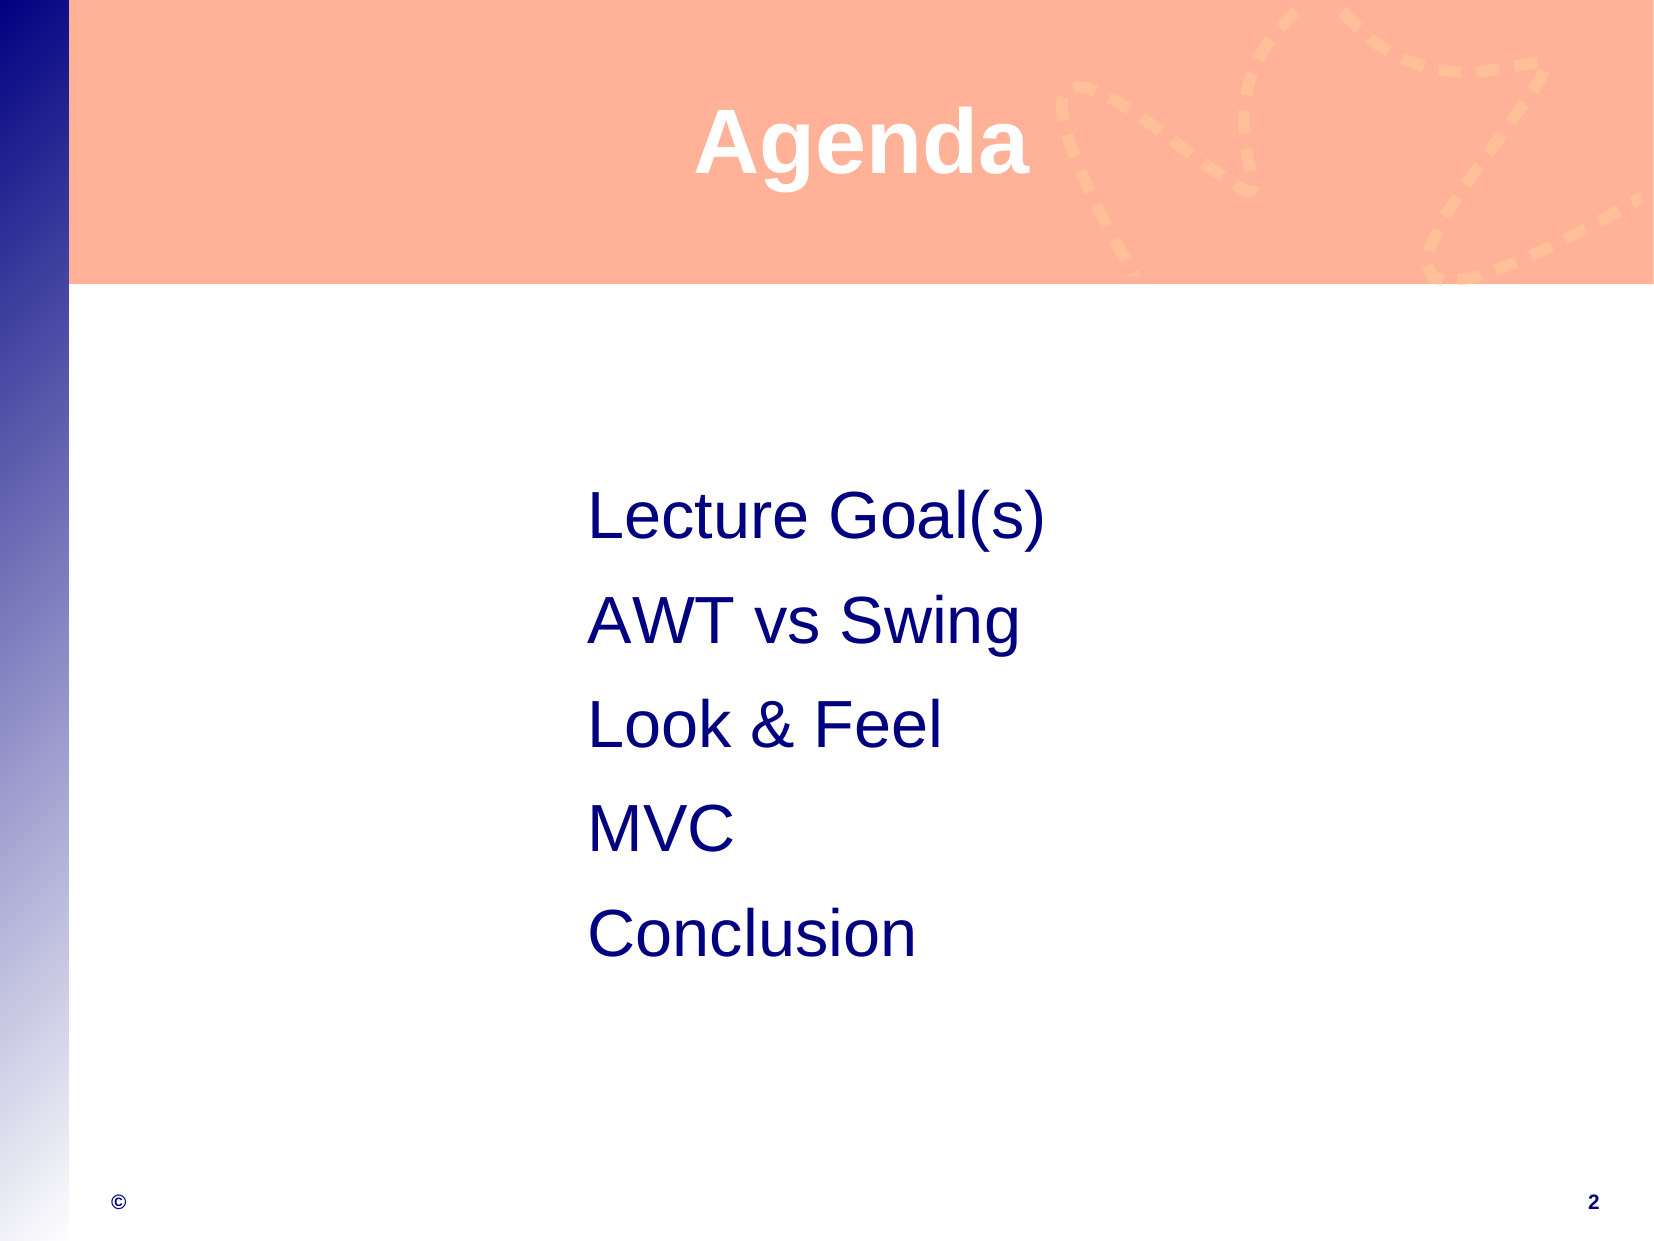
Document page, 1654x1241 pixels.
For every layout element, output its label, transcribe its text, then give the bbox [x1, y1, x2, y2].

list Lecture Goal(s) AWT vs Swing Look & Feel MVC Conclusion [595, 478, 1128, 971]
title Agenda [70, 37, 1654, 246]
